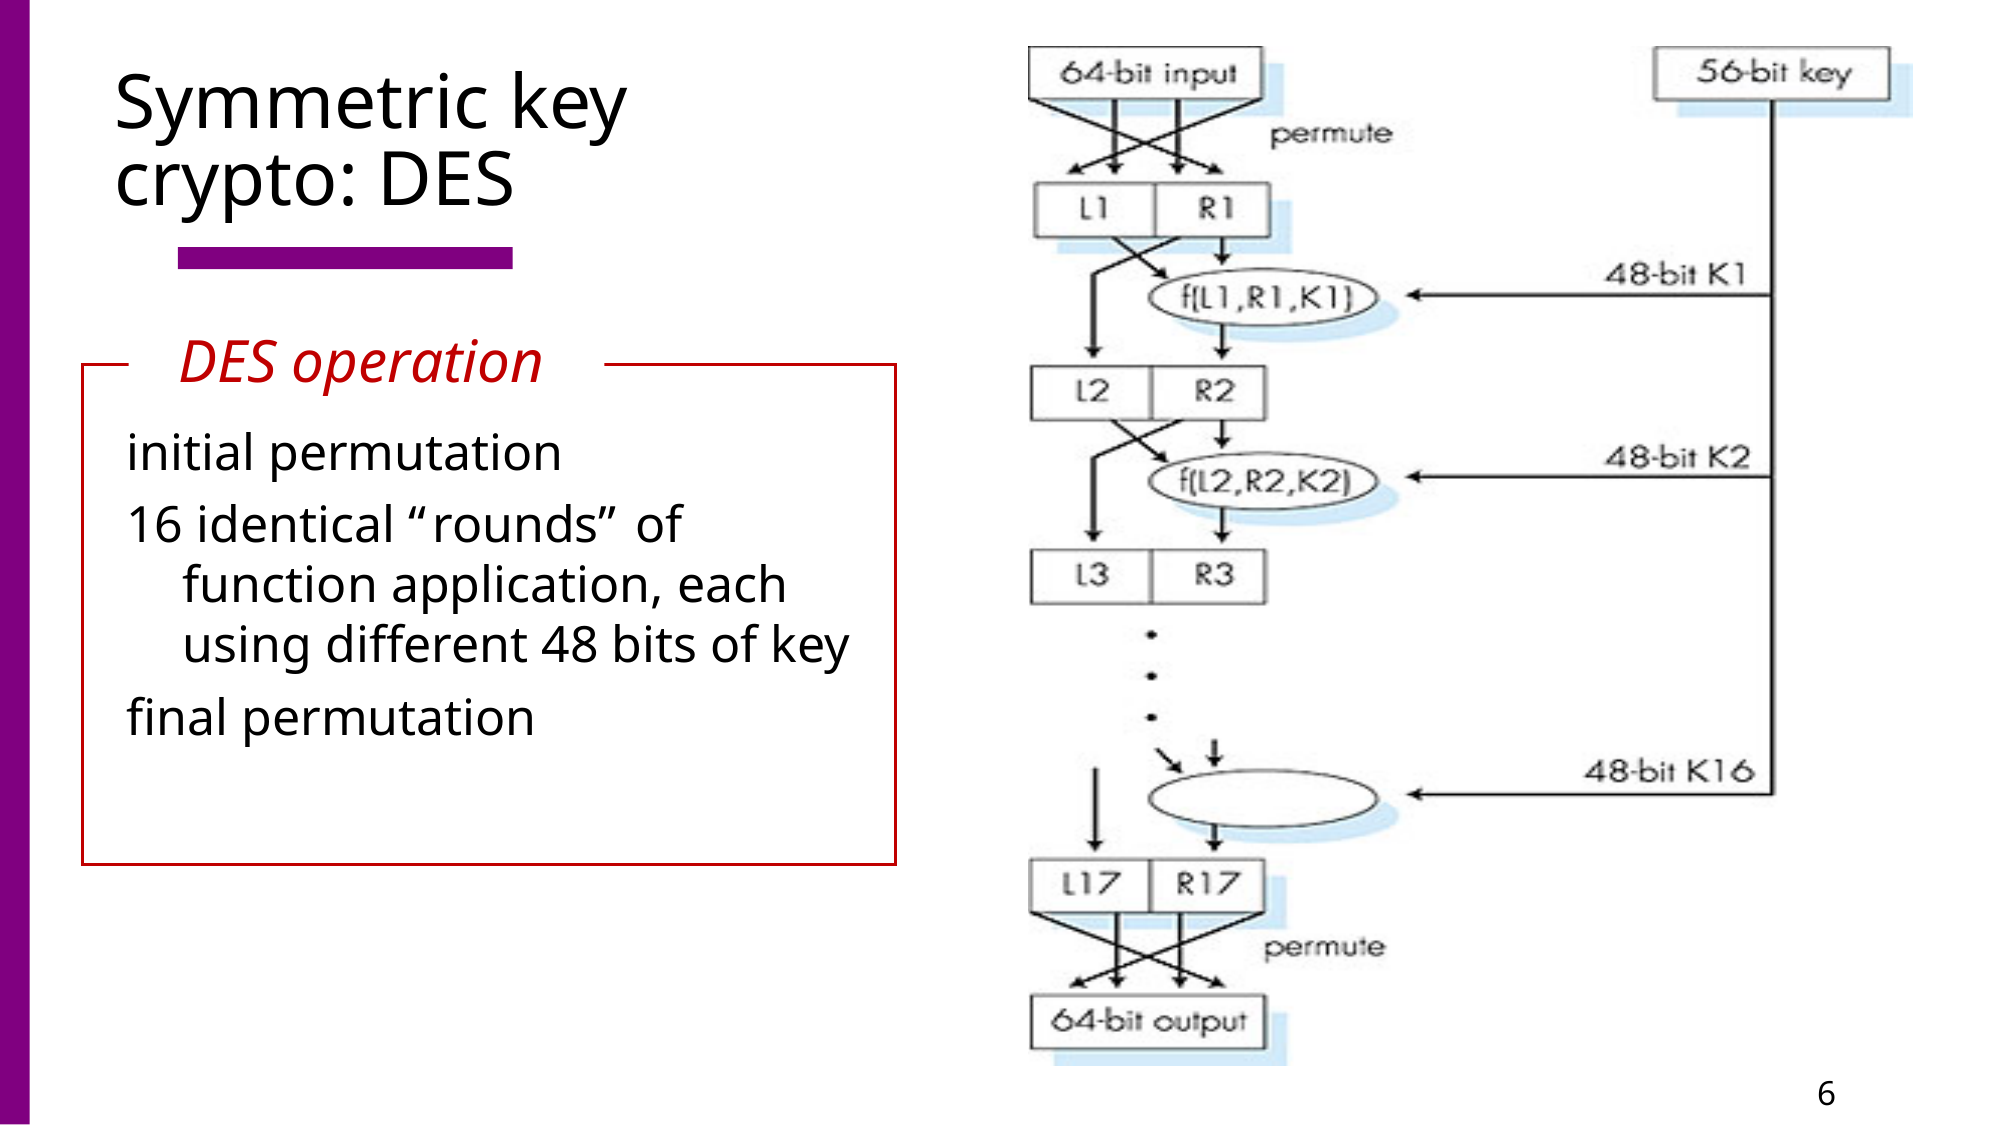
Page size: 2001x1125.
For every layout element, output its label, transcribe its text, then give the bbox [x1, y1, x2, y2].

title Symmetric key crypto: DES [64, 49, 924, 238]
picture [1028, 46, 1913, 1066]
list initial permutation 16 identical “rounds” of function application, each using different 48 bits of key final permutation [111, 412, 883, 821]
text_box DES operation [163, 316, 560, 402]
text_box [82, 317, 896, 865]
